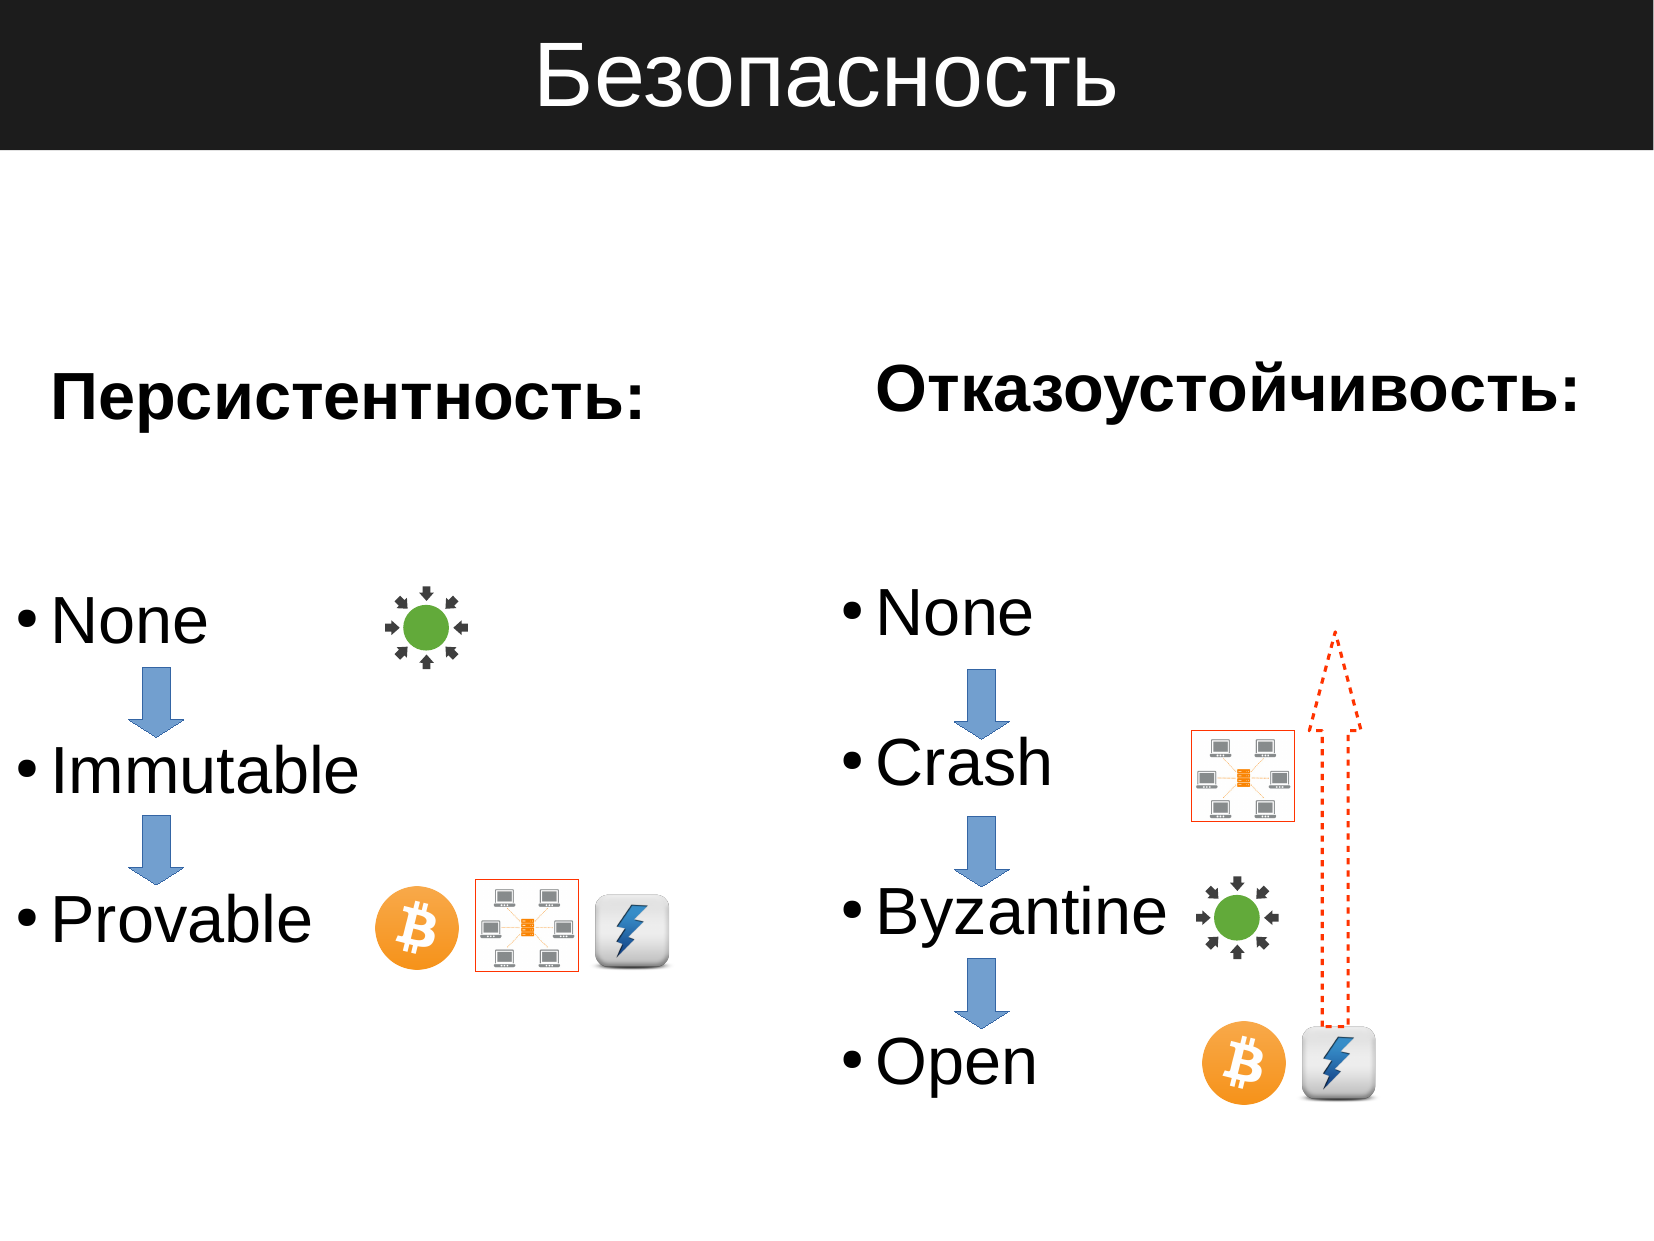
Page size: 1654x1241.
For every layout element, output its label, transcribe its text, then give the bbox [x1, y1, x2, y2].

text_box Отказоустойчивость: None Crash Byzantine Open [840, 211, 1583, 1164]
text_box [954, 816, 1010, 887]
text_box [954, 669, 1010, 740]
picture [375, 886, 459, 970]
picture [1193, 873, 1283, 961]
subtitle Персистентность: None Immutable Provable [15, 210, 649, 1032]
text_box [954, 958, 1010, 1029]
text_box [128, 815, 184, 885]
picture [475, 879, 686, 987]
text_box [128, 667, 184, 738]
picture [382, 583, 472, 671]
picture [1202, 1011, 1392, 1119]
title Безопасность [0, 0, 1654, 151]
picture [1191, 730, 1295, 822]
